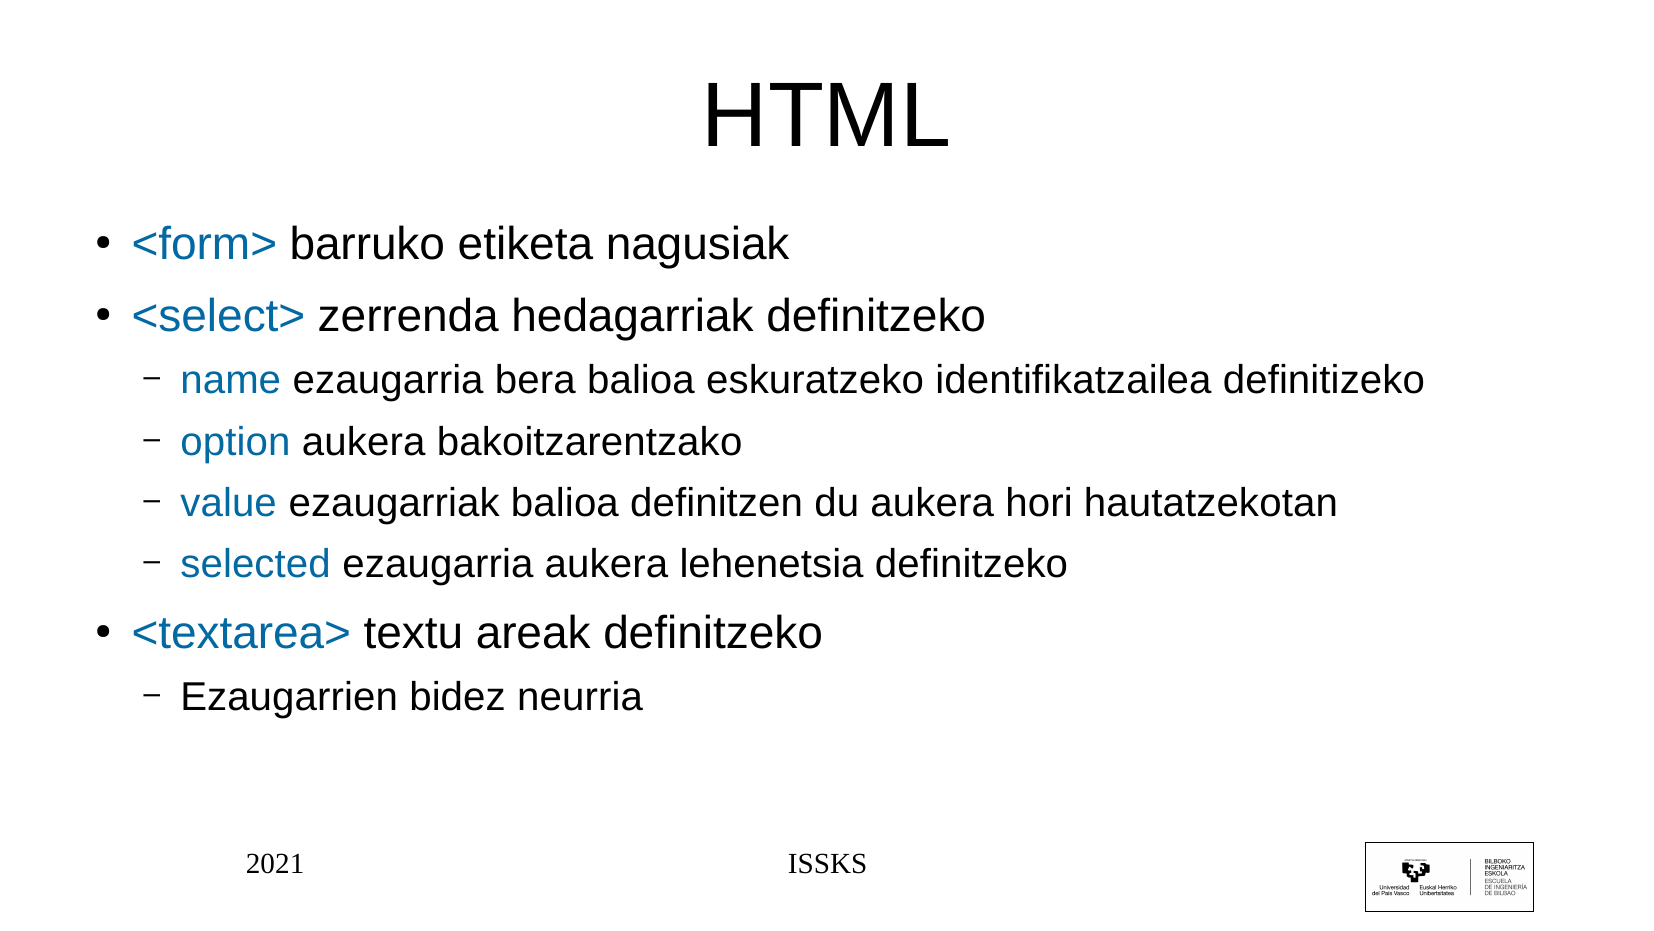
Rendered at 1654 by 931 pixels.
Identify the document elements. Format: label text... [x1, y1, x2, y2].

title HTML [82, 37, 1571, 193]
picture [1366, 843, 1533, 911]
list <form> barruko etiketa nagusiak <select> zerrenda hedagarriak definitzeko name ezaugarria bera balioa eskuratzeko identifikatzailea definitizeko option aukera bakoitzarentzako value ezaugarriak balioa definitzen du aukera hori hautatzekotan selected ezaugarria aukera lehenetsia definitzeko <textarea> textu areak definitzeko Ezaugarrien bidez neurria [82, 217, 1456, 758]
